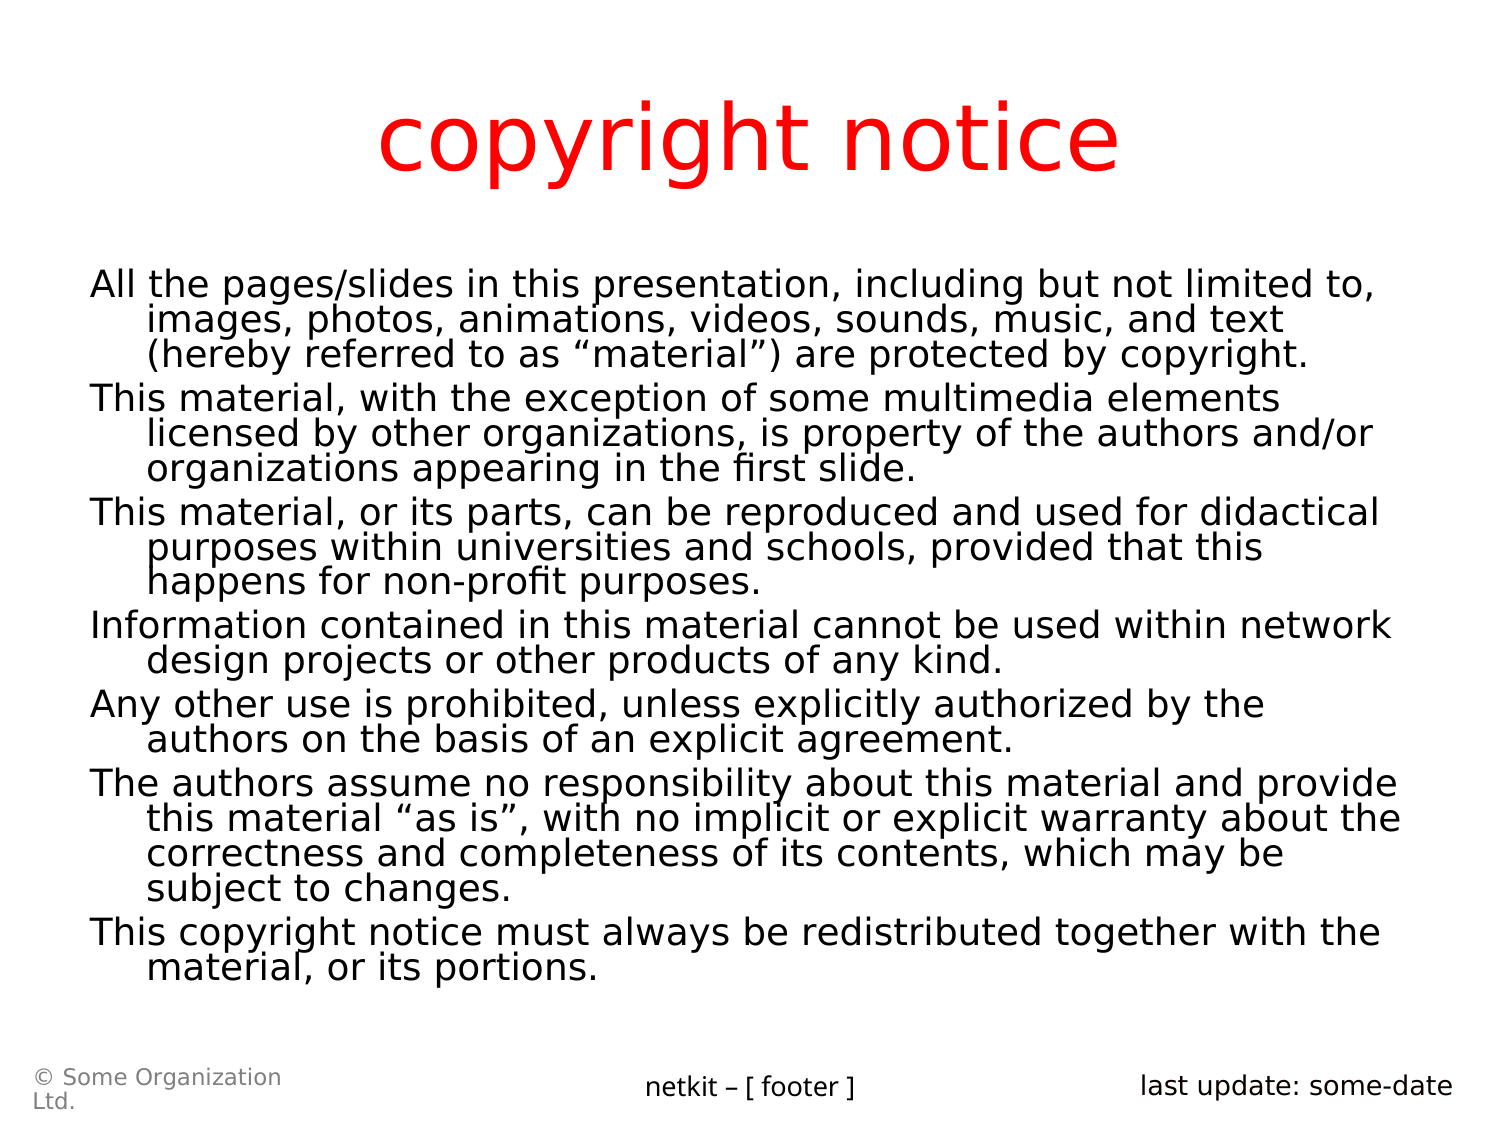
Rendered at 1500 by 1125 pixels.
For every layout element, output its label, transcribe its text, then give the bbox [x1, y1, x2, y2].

title copyright notice [75, 21, 1426, 257]
list All the pages/slides in this presentation, including but not limited to, images, photos, animations, videos, sounds, music, and text (hereby referred to as “material”) are protected by copyright. This material, with the exception of some multimedia elements licensed by other organizations, is property of the authors and/or organizations appearing in the first slide. This material, or its parts, can be reproduced and used for didactical purposes within universities and schools, provided that this happens for non-profit purposes. Information contained in this material cannot be used within network design projects or other products of any kind. Any other use is prohibited, unless explicitly authorized by the authors on the basis of an explicit agreement. The authors assume no responsibility about this material and provide this material “as is”, with no implicit or explicit warranty about the correctness and completeness of its contents, which may be subject to changes. This copyright notice must always be redistributed together with the material, or its portions. [75, 262, 1426, 1012]
